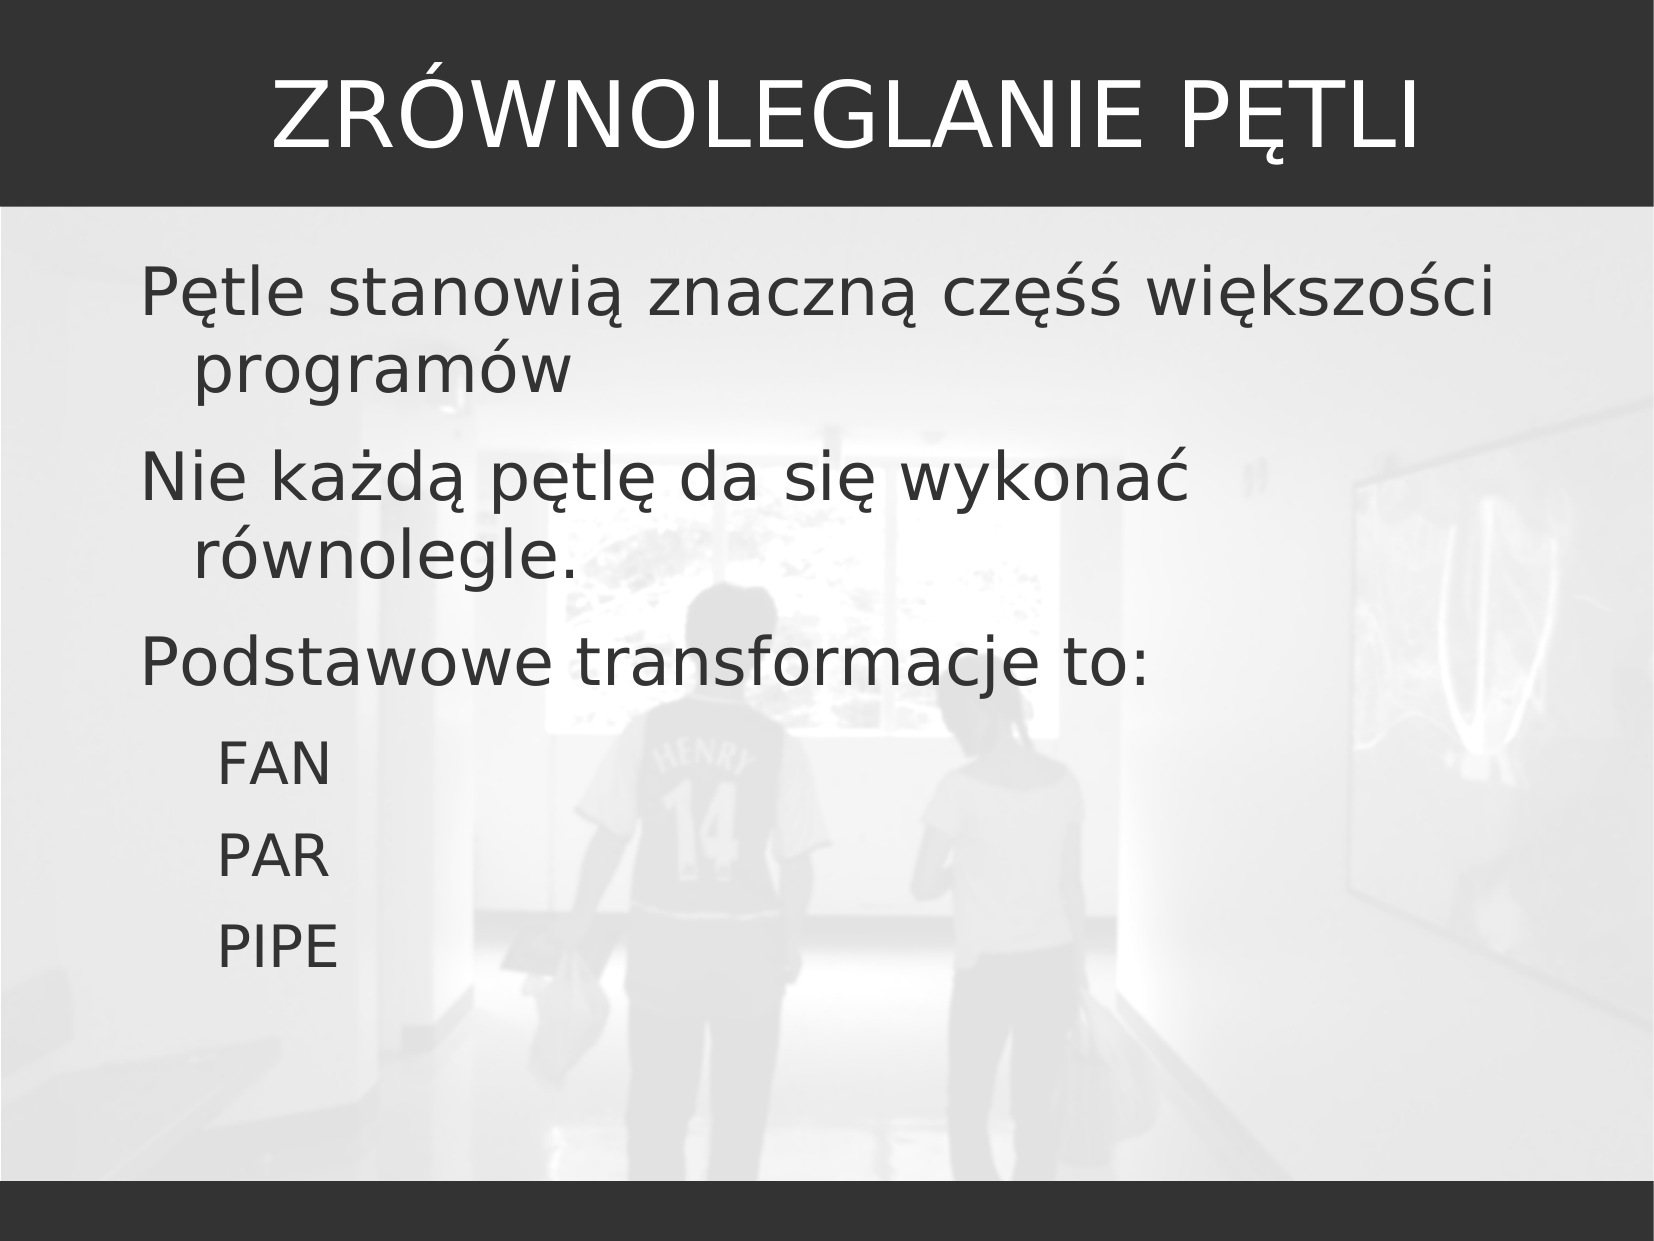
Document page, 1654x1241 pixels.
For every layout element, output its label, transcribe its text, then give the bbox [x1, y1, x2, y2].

list Pętle stanowią znaczną częśś większości programów Nie każdą pętlę da się wykonać równolegle. Podstawowe transformacje to: FAN PAR PIPE [121, 253, 1534, 1127]
title ZRÓWNOLEGLANIE PĘTLI [141, 55, 1554, 177]
